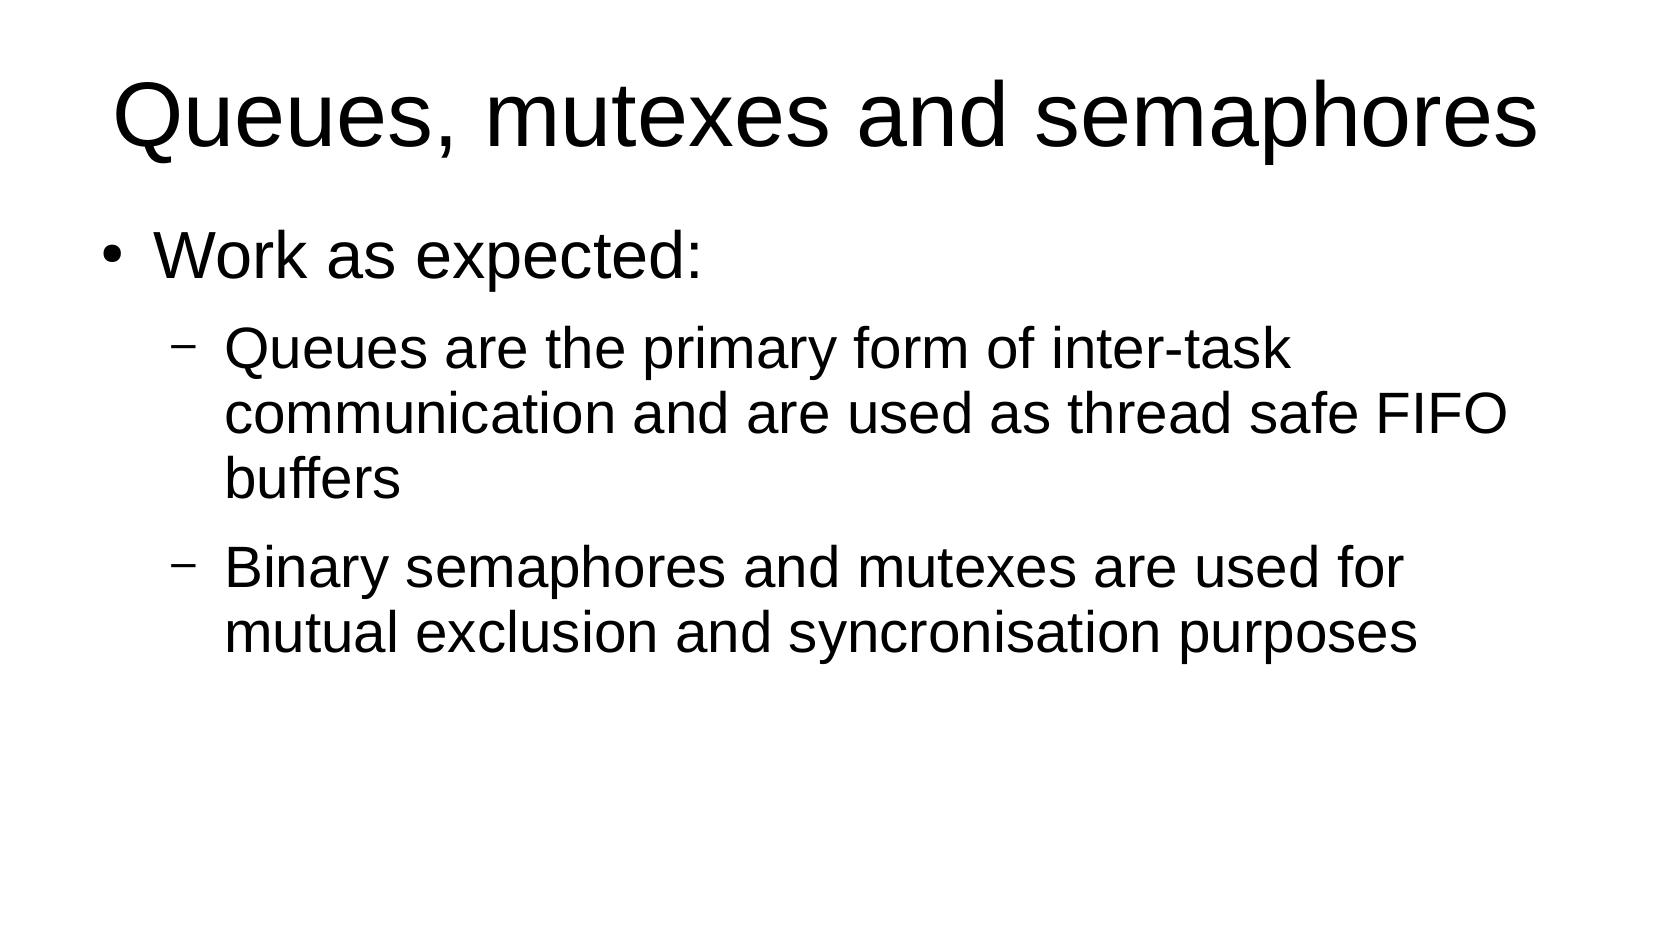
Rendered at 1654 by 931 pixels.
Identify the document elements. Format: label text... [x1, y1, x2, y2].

title Queues, mutexes and semaphores [82, 37, 1571, 193]
list Work as expected: Queues are the primary form of inter-task communication and are used as thread safe FIFO buffers Binary semaphores and mutexes are used for mutual exclusion and syncronisation purposes [82, 217, 1571, 758]
